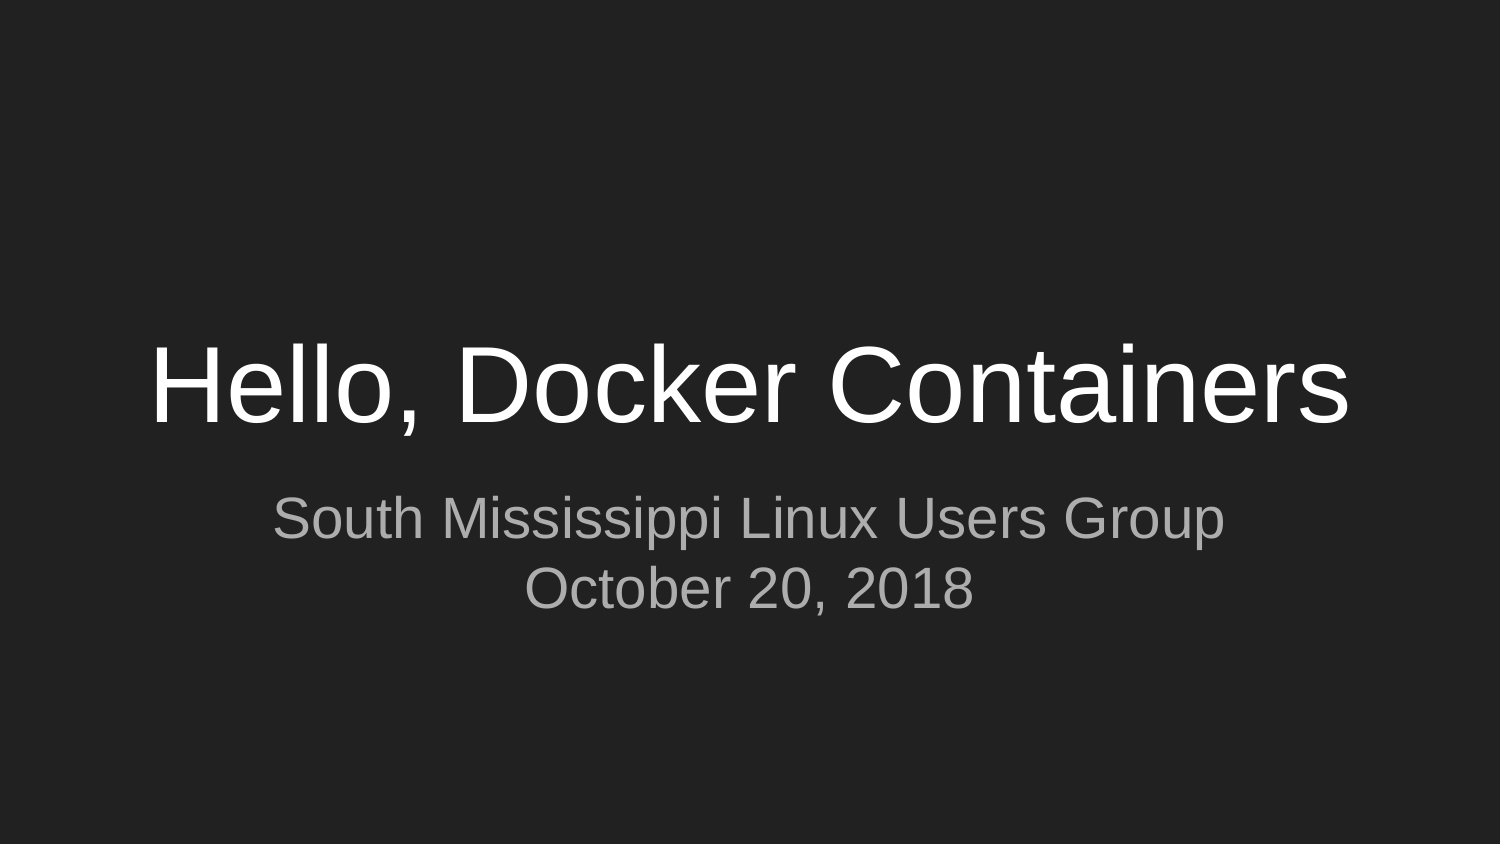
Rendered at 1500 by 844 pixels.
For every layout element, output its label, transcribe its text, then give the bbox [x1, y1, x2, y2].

subtitle South Mississippi Linux Users Group October 20, 2018 [51, 464, 1449, 595]
title Hello, Docker Containers [51, 122, 1449, 459]
